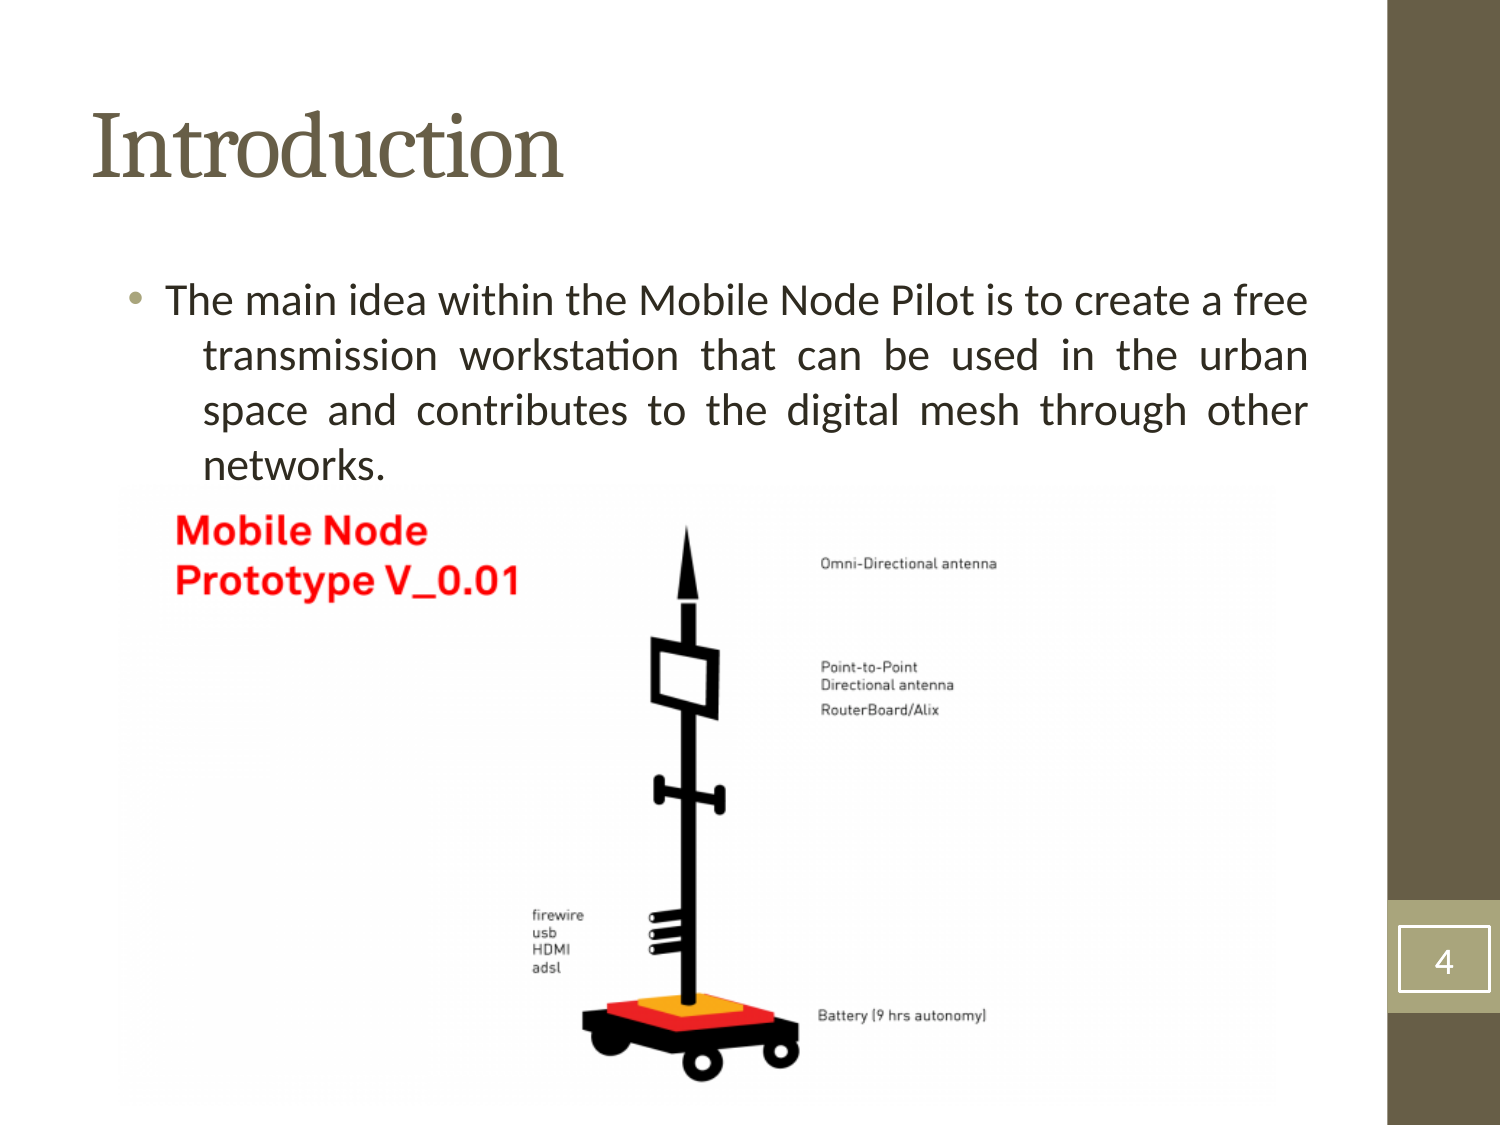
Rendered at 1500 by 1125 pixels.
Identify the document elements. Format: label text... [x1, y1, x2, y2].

picture [118, 484, 1276, 1106]
text_box <número> [1399, 926, 1490, 992]
list The main idea within the Mobile Node Pilot is to create a free transmission workstation that can be used in the urban space and contributes to the digital mesh through other networks. [75, 262, 1326, 1051]
title Introduction [75, 45, 1326, 233]
